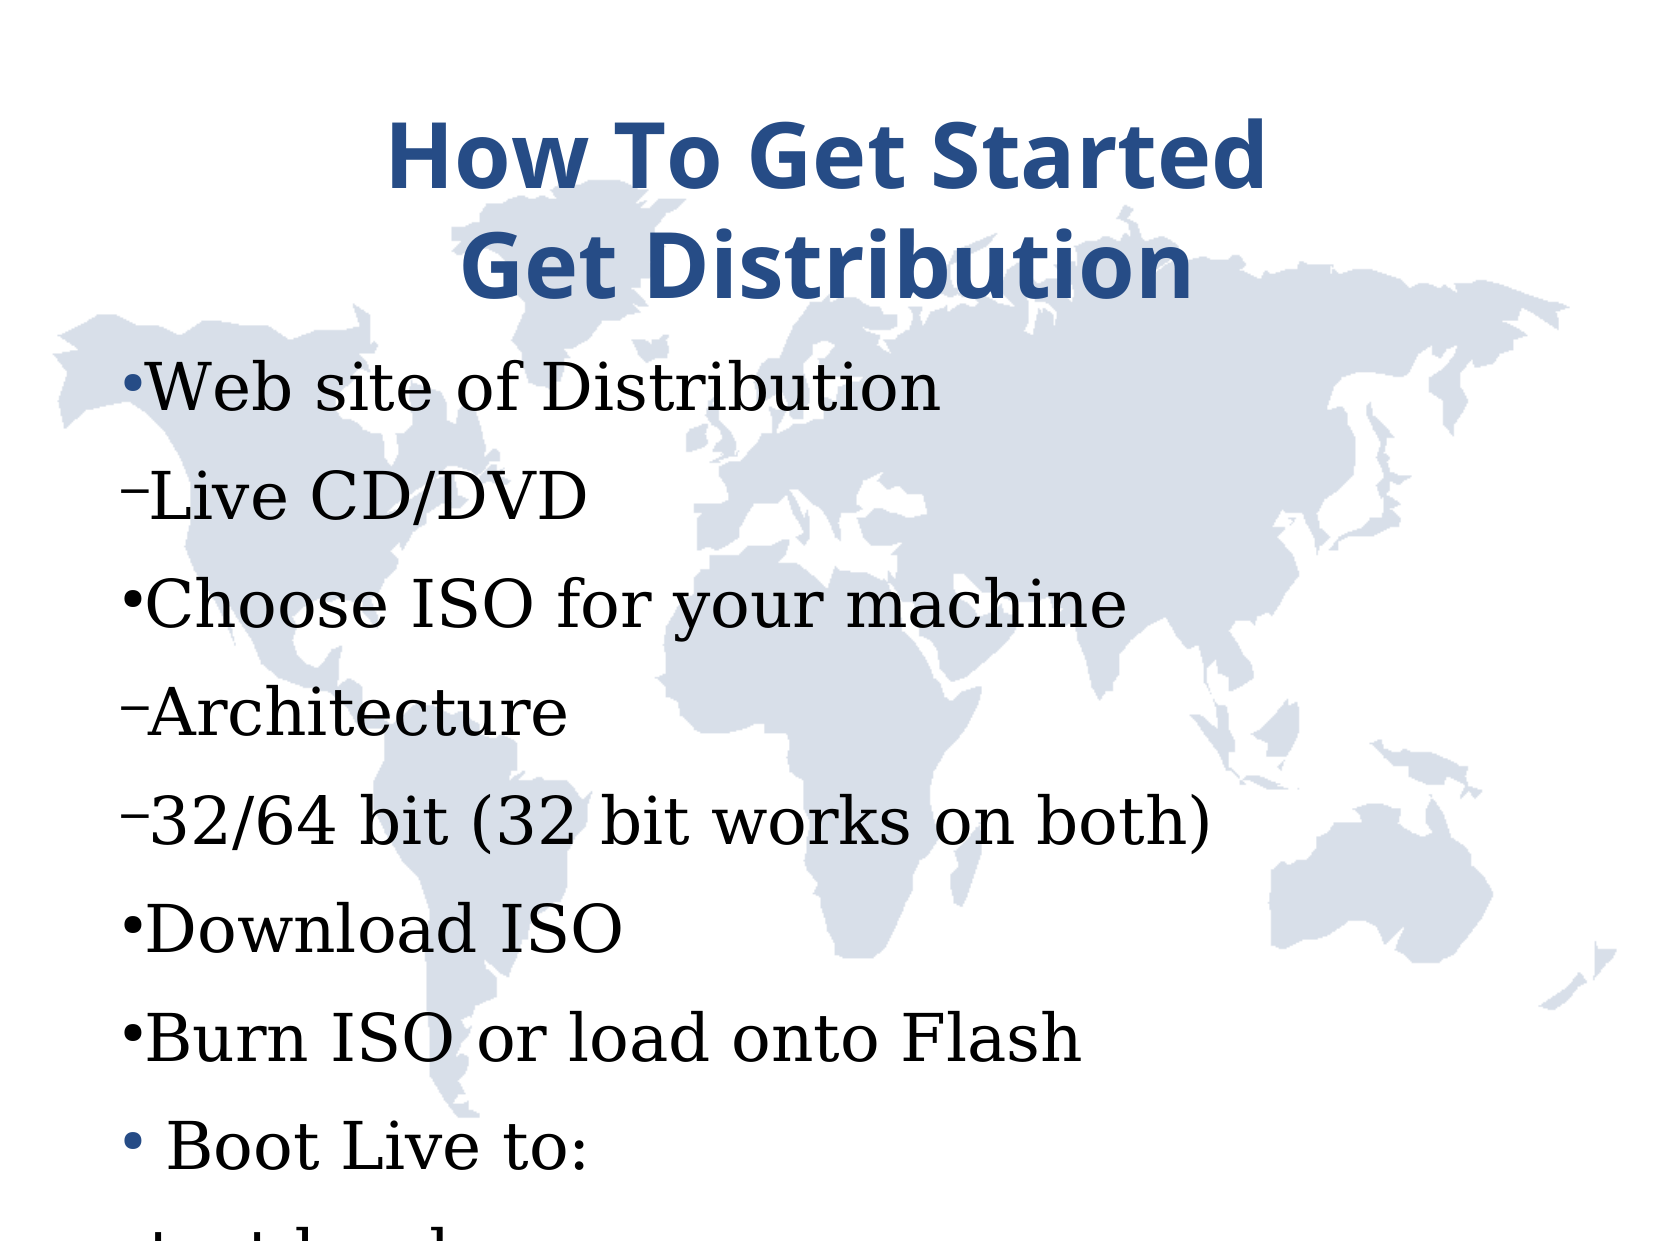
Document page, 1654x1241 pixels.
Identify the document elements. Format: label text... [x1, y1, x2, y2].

title How To Get Started Get Distribution [121, 96, 1534, 317]
list Web site of Distribution Live CD/DVD Choose ISO for your machine Architecture 32/64 bit (32 bit works on both) Download ISO Burn ISO or load onto Flash Boot Live to: test hardware start to explore [121, 344, 1534, 1159]
